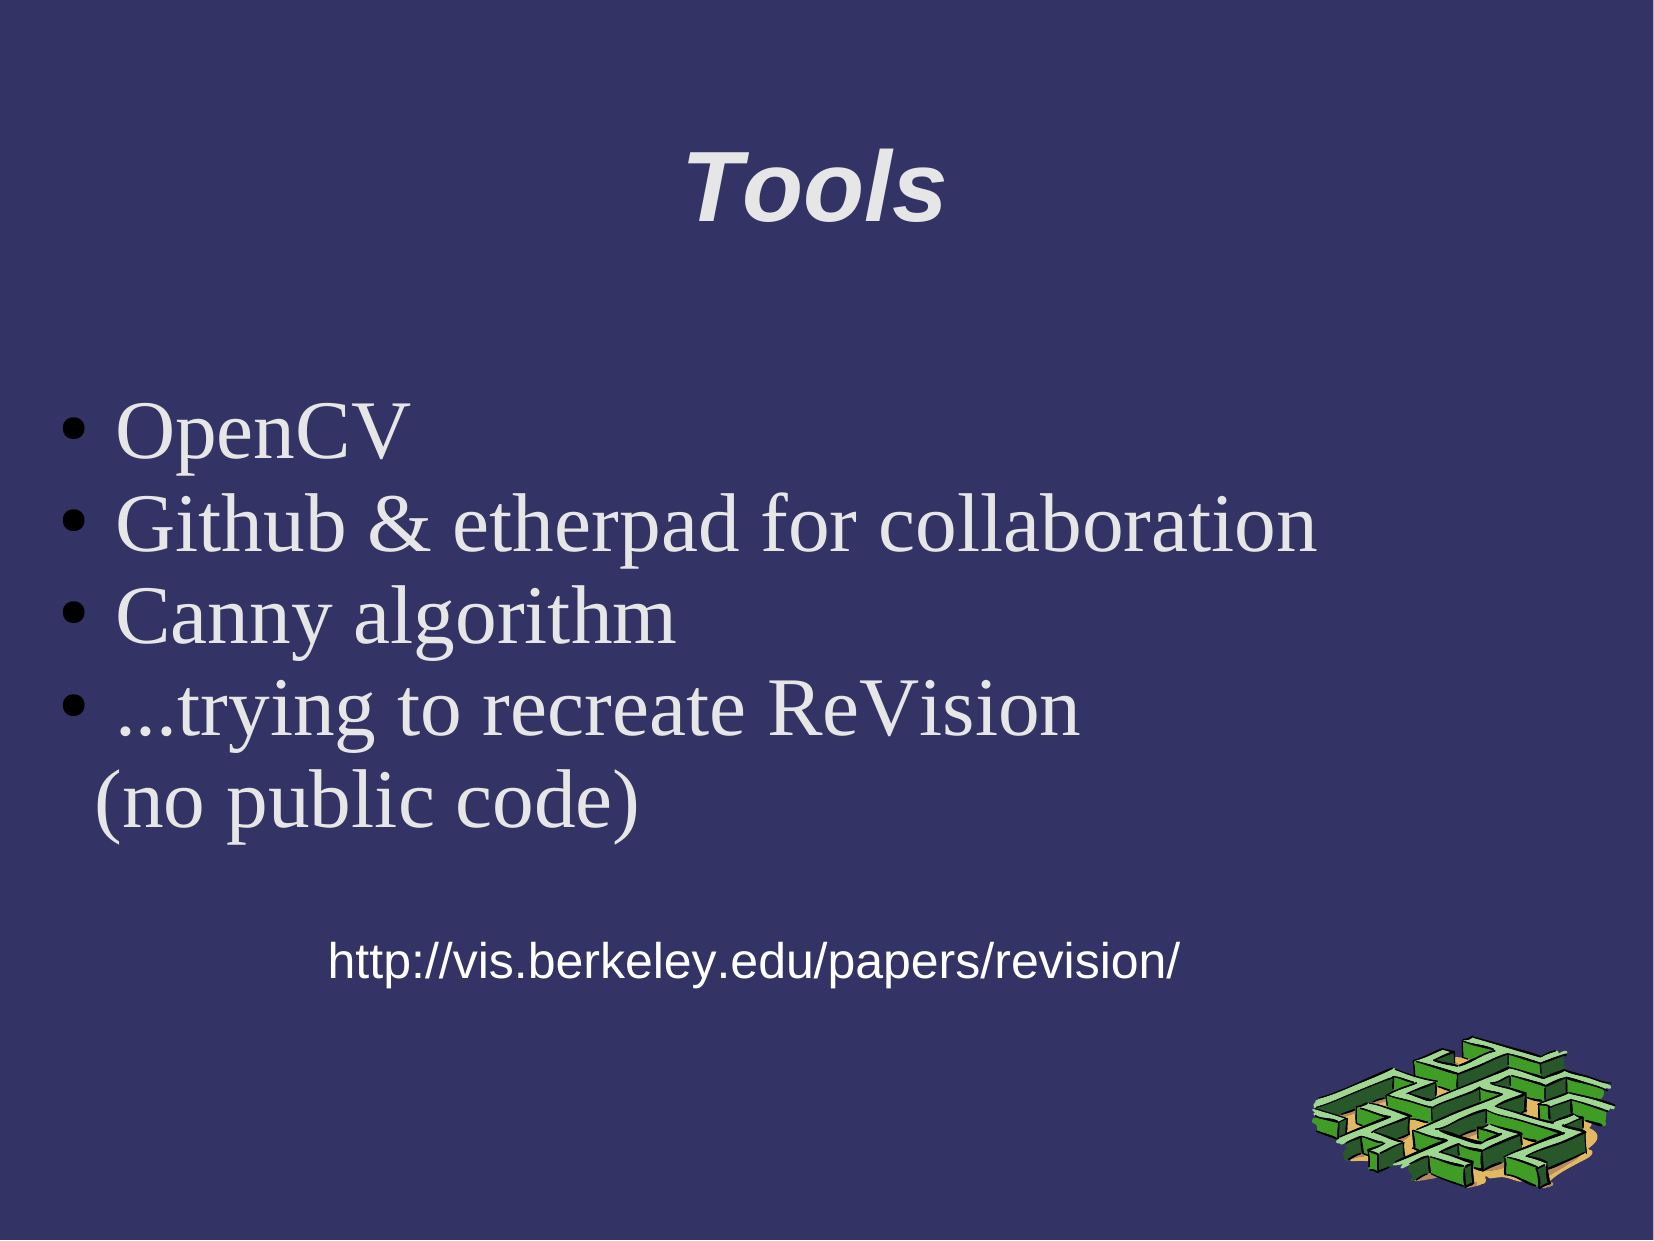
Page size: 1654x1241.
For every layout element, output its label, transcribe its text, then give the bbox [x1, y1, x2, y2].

text_box http://vis.berkeley.edu/papers/revision/ [327, 933, 1182, 989]
title Tools [23, 83, 1607, 291]
subtitle OpenCV Github & etherpad for collaboration Canny algorithm ...trying to recreate ReVision (no public code) [59, 224, 1642, 1006]
